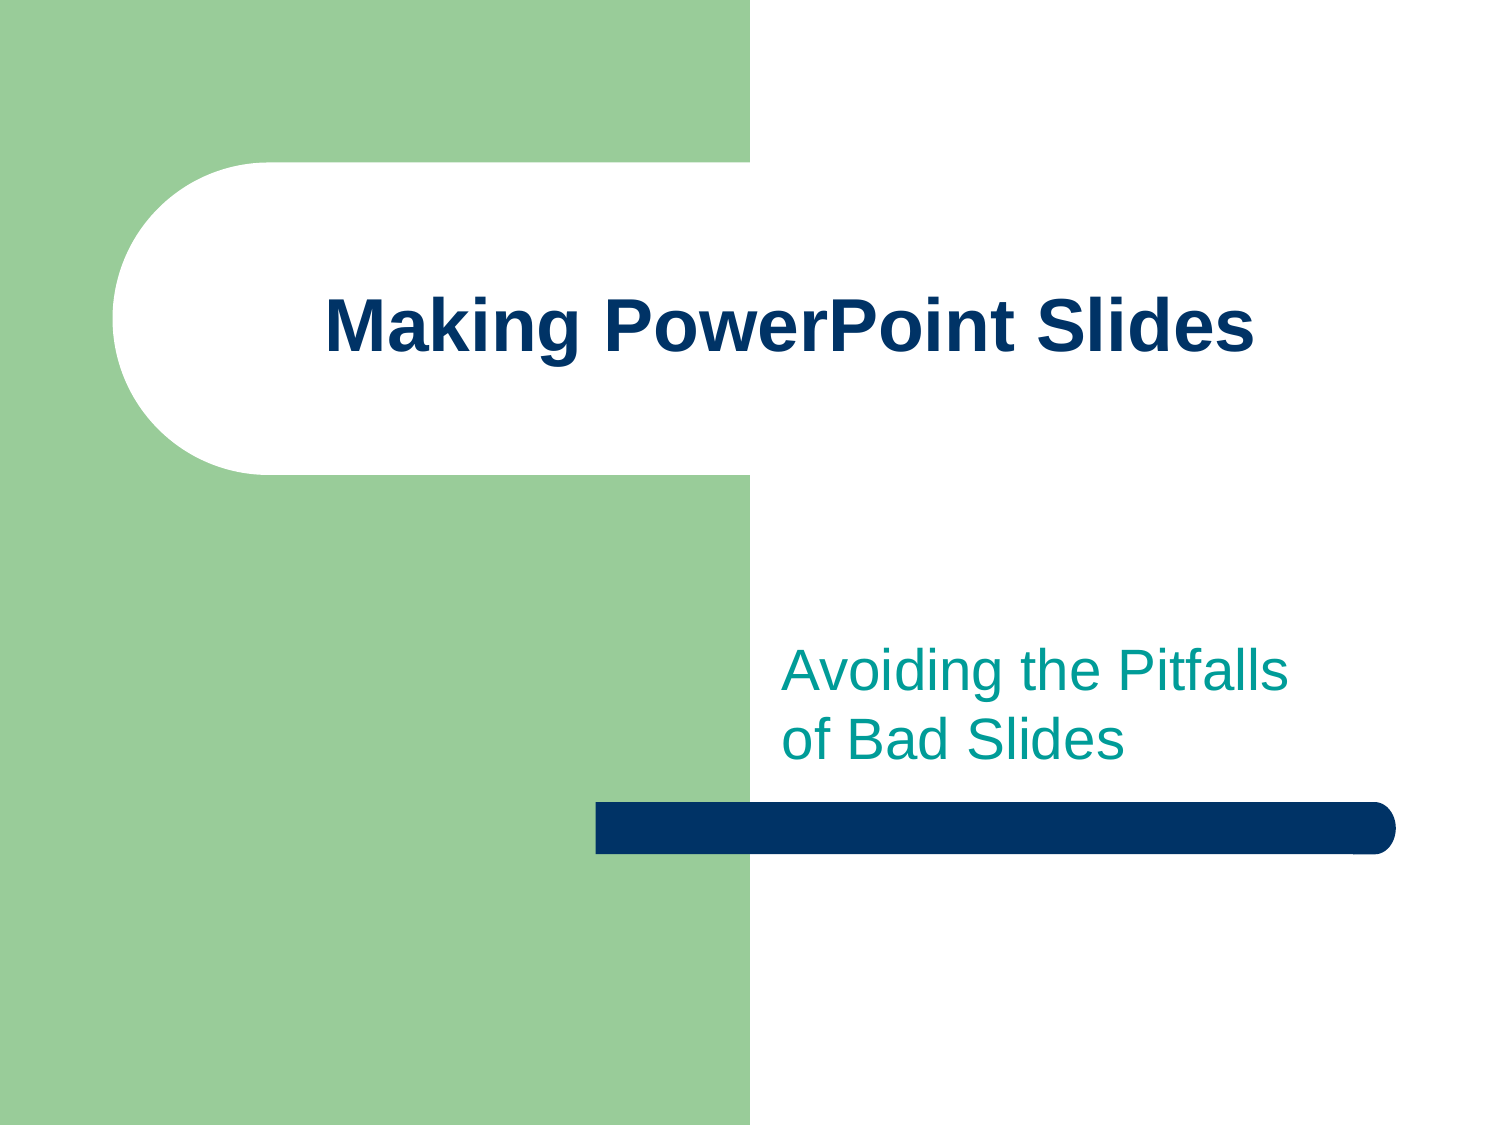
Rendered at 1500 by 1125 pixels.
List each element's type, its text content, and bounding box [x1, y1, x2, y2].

subtitle Avoiding the Pitfalls of Bad Slides [766, 480, 1367, 780]
title Making PowerPoint Slides [153, 233, 1429, 422]
